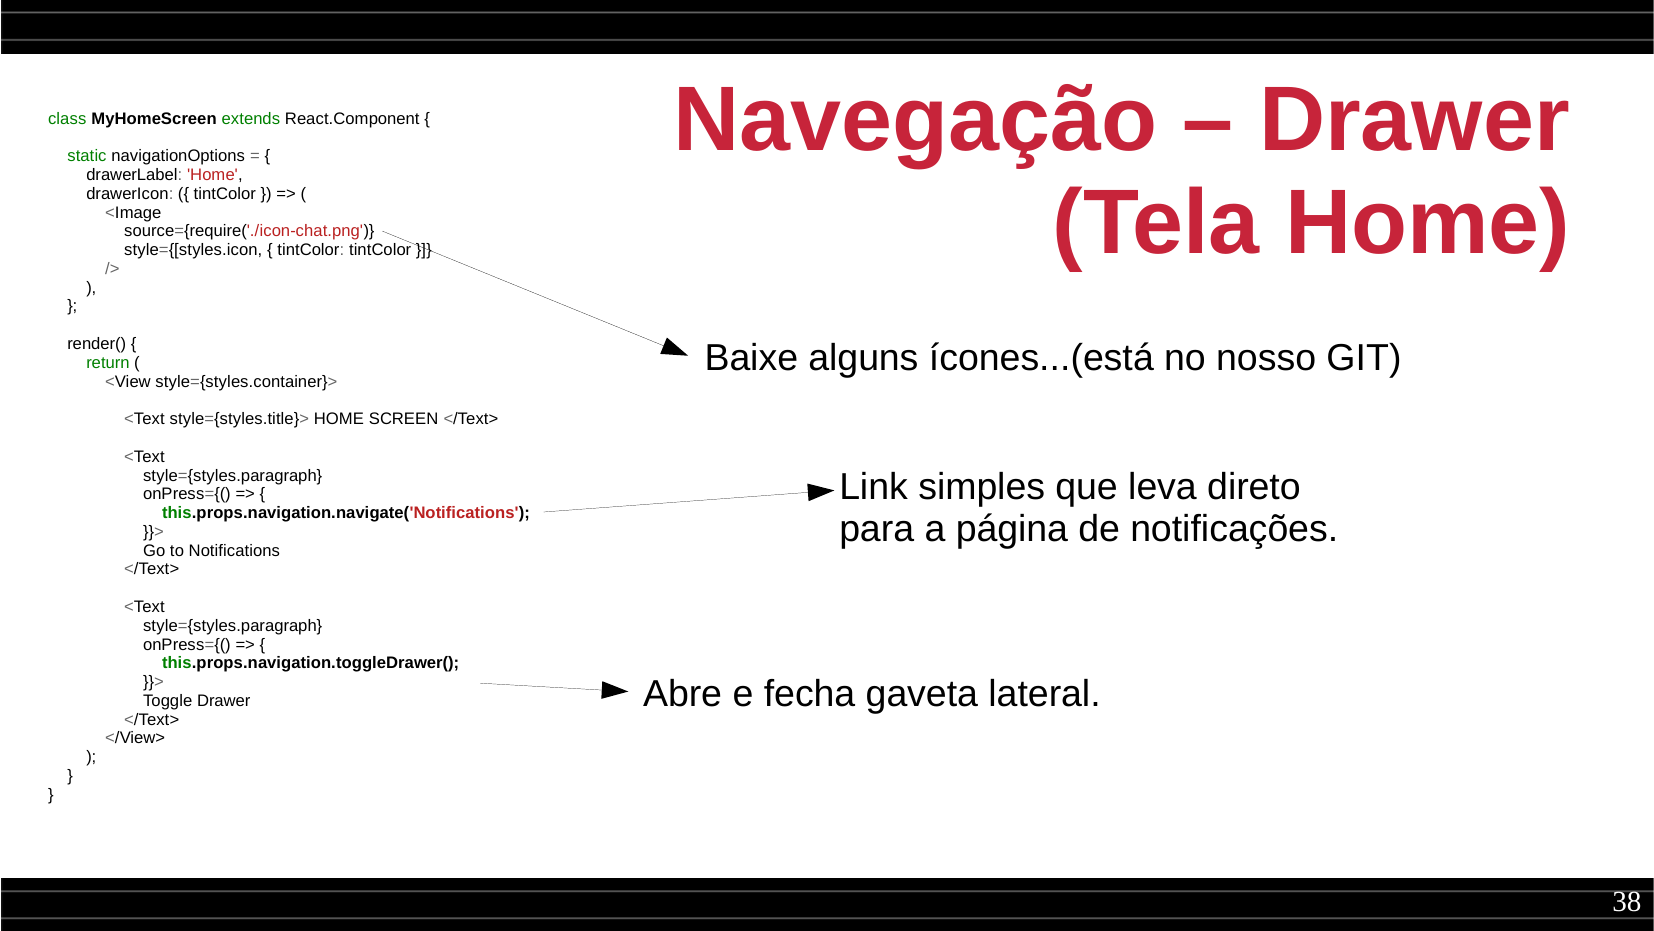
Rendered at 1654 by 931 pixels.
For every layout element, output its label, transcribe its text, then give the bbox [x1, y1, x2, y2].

text_box Link simples que leva direto para a página de notificações. [824, 457, 1354, 557]
text_box class MyHomeScreen extends React.Component { static navigationOptions = { drawerLabel: 'Home', drawerIcon: ({ tintColor }) => ( <Image source={require('./icon-chat.png')} style={[styles.icon, { tintColor: tintColor }]} /> ), }; render() { return ( <View style={styles.container}> <Text style={styles.title}> HOME SCREEN </Text> <Text style={styles.paragraph} onPress={() => { this.props.navigation.navigate('Notifications'); }}> Go to Notifications </Text> <Text style={styles.paragraph} onPress={() => { this.props.navigation.toggleDrawer(); }}> Toggle Drawer </Text> </View> ); } } [33, 101, 669, 812]
picture [1, 0, 1654, 54]
title Navegação – Drawer (Tela Home) [82, 67, 1571, 273]
text_box Baixe alguns ícones...(está no nosso GIT) [689, 328, 1417, 386]
picture [1, 878, 1654, 931]
text_box Abre e fecha gaveta lateral. [628, 664, 1116, 722]
